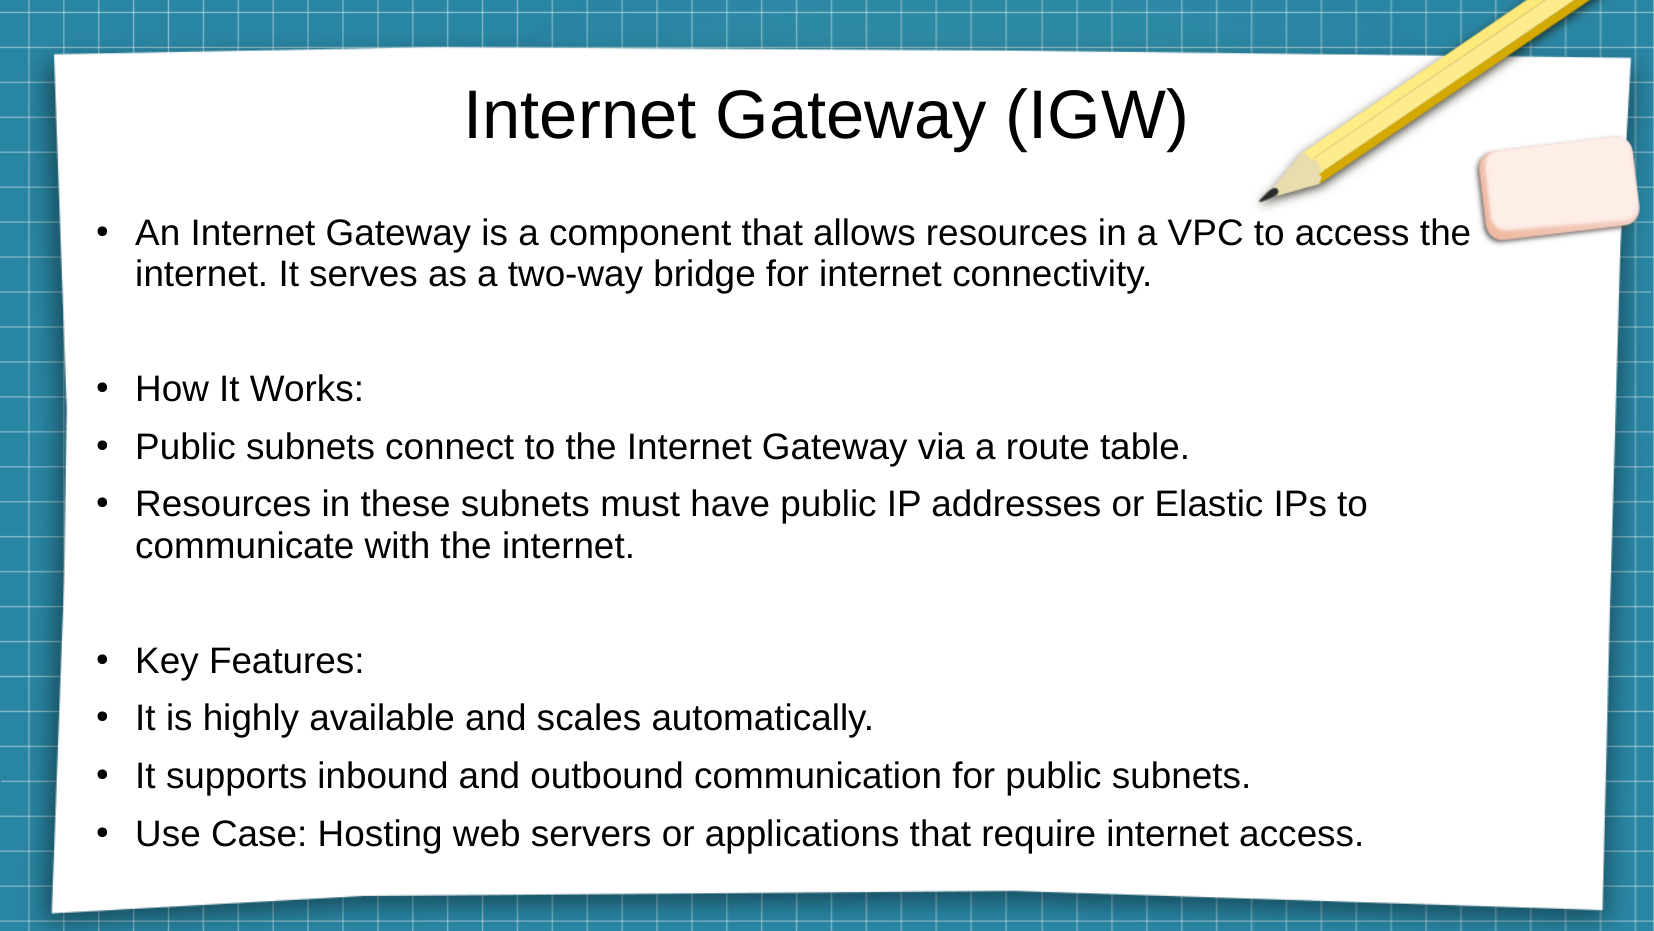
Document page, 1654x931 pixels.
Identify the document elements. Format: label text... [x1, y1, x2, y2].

picture [0, 0, 1654, 931]
title Internet Gateway (IGW) [82, 37, 1571, 193]
list An Internet Gateway is a component that allows resources in a VPC to access the internet. It serves as a two-way bridge for internet connectivity. How It Works: Public subnets connect to the Internet Gateway via a route table. Resources in these subnets must have public IP addresses or Elastic IPs to communicate with the internet. Key Features: It is highly available and scales automatically. It supports inbound and outbound communication for public subnets. Use Case: Hosting web servers or applications that require internet access. [82, 211, 1571, 857]
